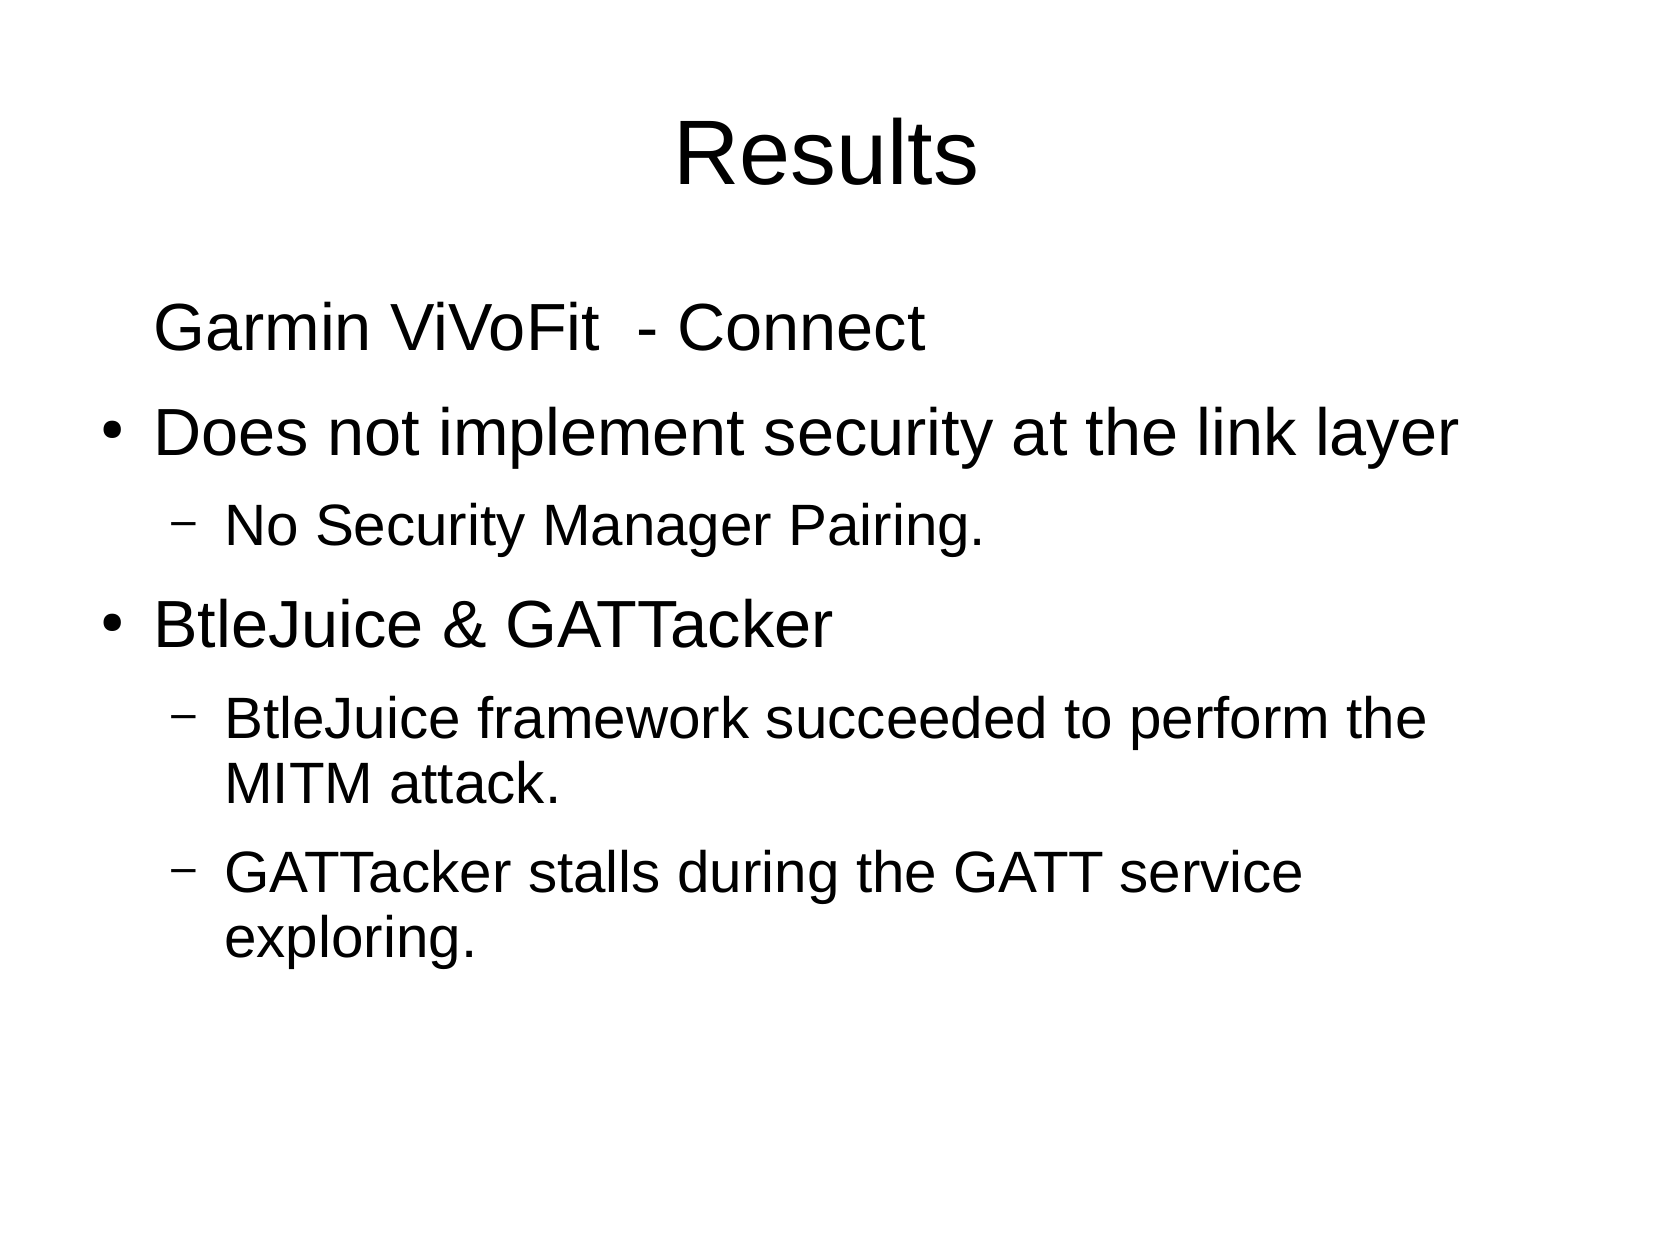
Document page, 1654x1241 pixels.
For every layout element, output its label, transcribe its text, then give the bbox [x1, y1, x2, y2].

title Results [82, 49, 1571, 257]
list Garmin ViVoFit - Connect Does not implement security at the link layer No Security Manager Pairing. BtleJuice & GATTacker BtleJuice framework succeeded to perform the MITM attack. GATTacker stalls during the GATT service exploring. [82, 290, 1571, 1010]
